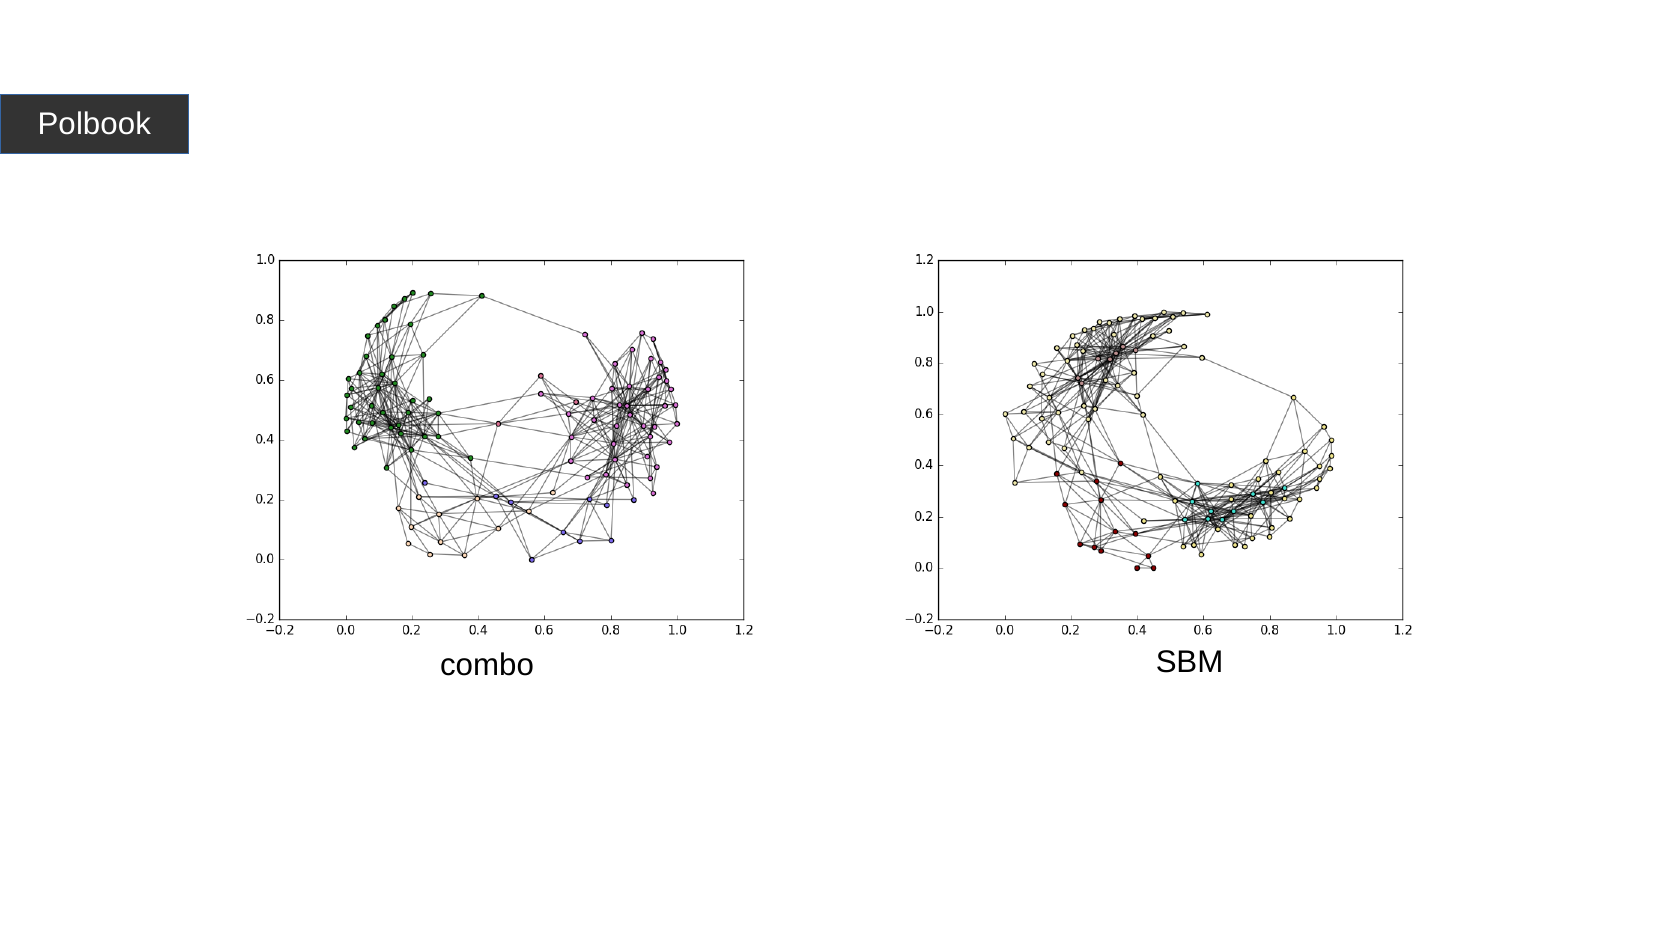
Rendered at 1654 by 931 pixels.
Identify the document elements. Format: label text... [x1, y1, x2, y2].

text_box Polbook [0, 94, 189, 154]
picture [863, 215, 1462, 664]
text_box SBM [1141, 636, 1252, 694]
picture [204, 215, 803, 664]
text_box combo [425, 640, 550, 690]
